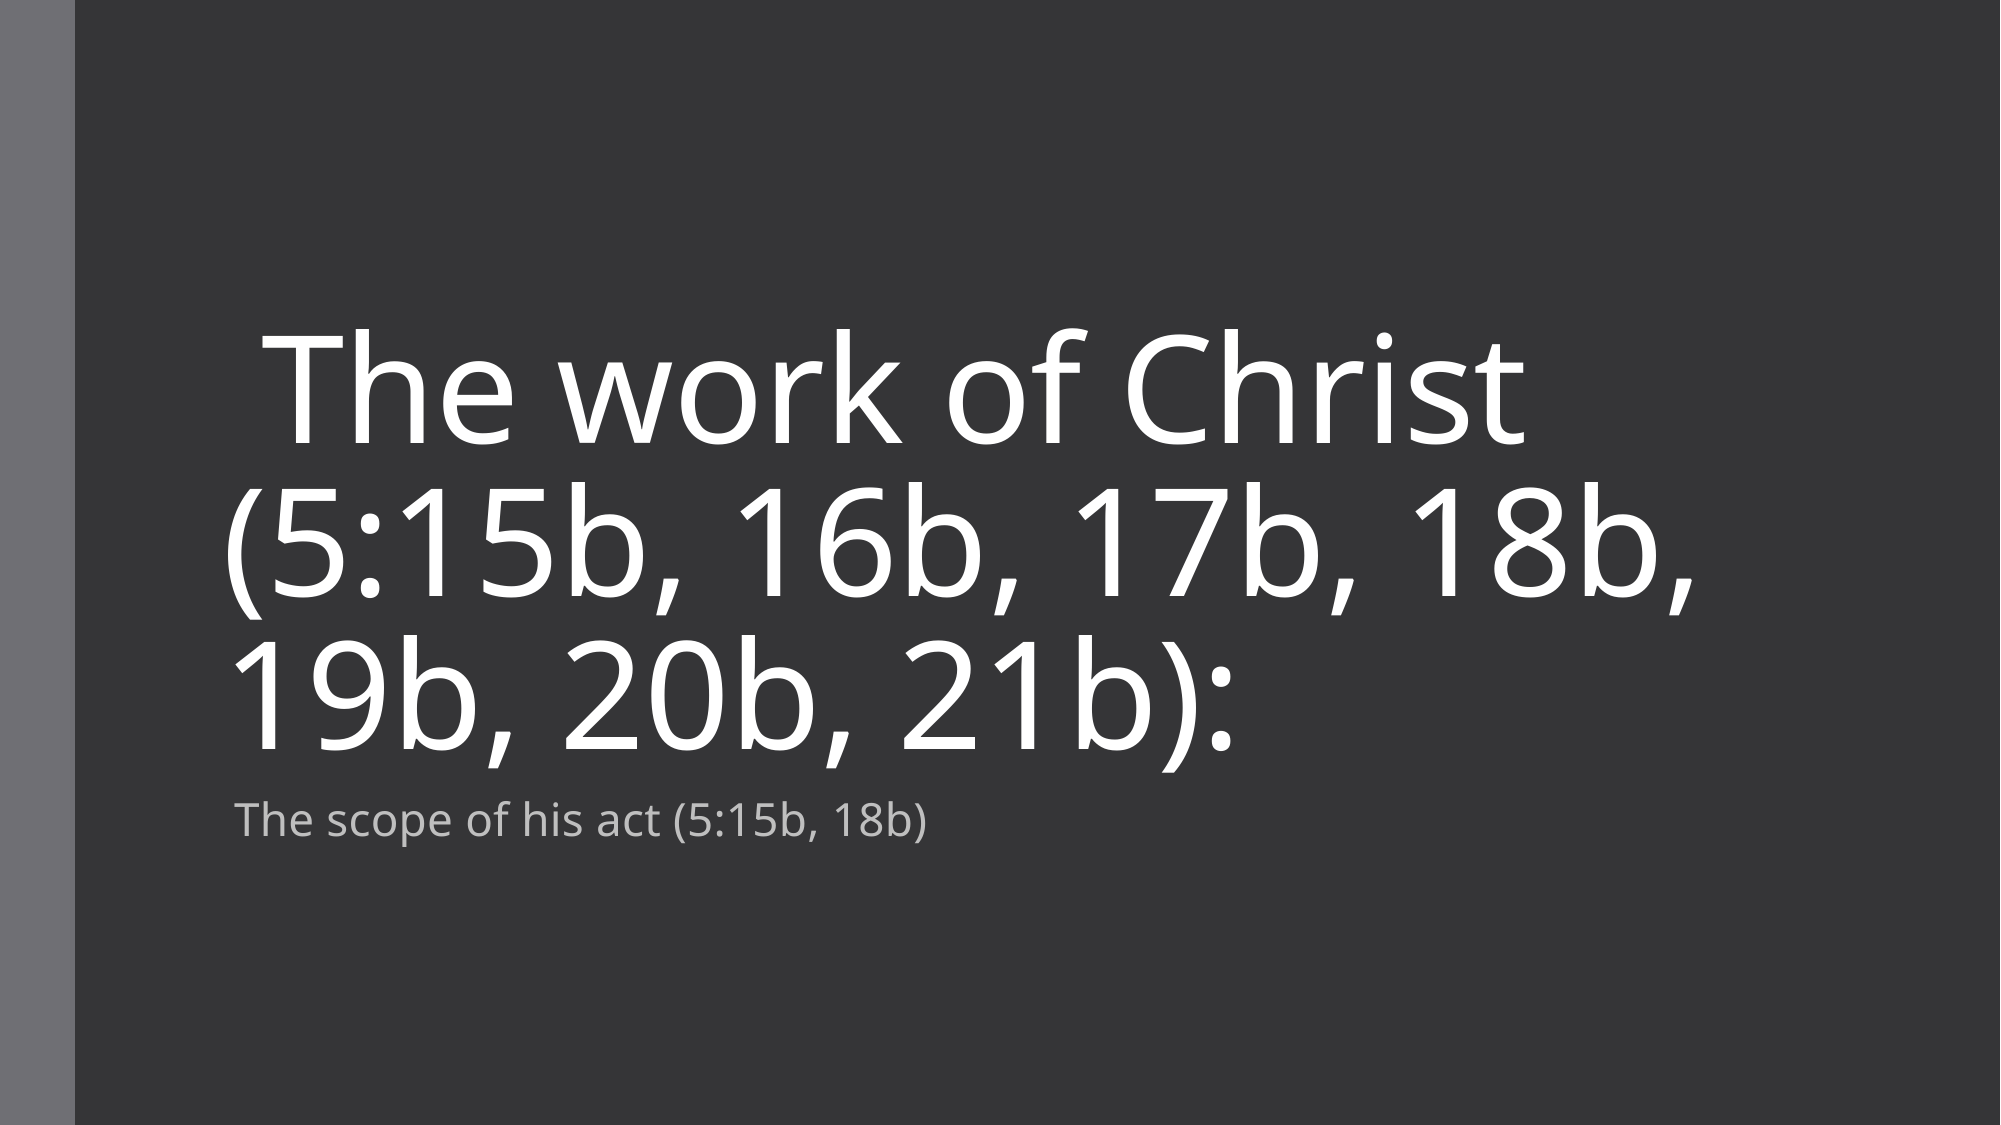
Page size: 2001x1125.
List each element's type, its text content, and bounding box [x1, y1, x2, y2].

subtitle The scope of his act (5:15b, 18b) [206, 787, 1752, 1066]
title The work of Christ (5:15b, 16b, 17b, 18b, 19b, 20b, 21b): [206, 124, 1752, 787]
